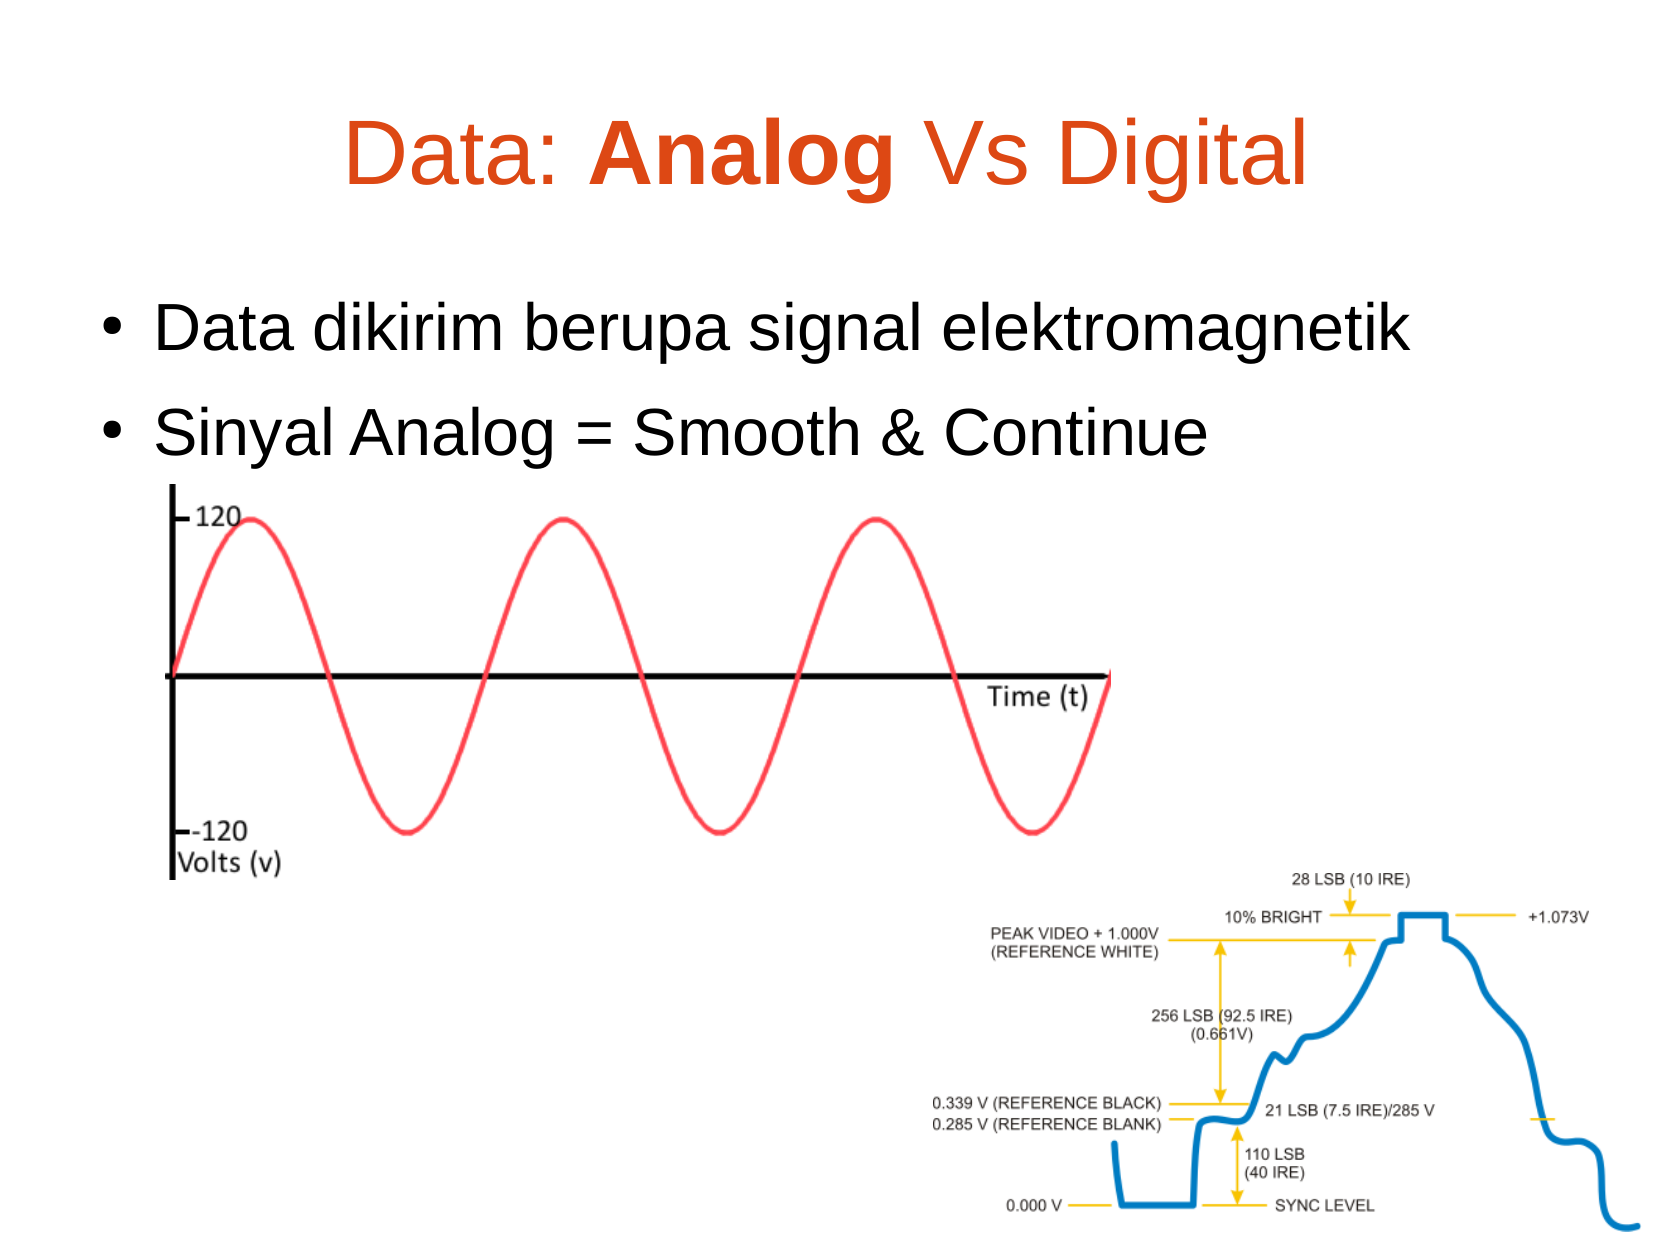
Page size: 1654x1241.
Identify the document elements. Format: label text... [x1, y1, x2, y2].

picture [165, 484, 1642, 1232]
list Data dikirim berupa signal elektromagnetik Sinyal Analog = Smooth & Continue [82, 290, 1571, 1010]
title Data: Analog Vs Digital [82, 49, 1571, 257]
